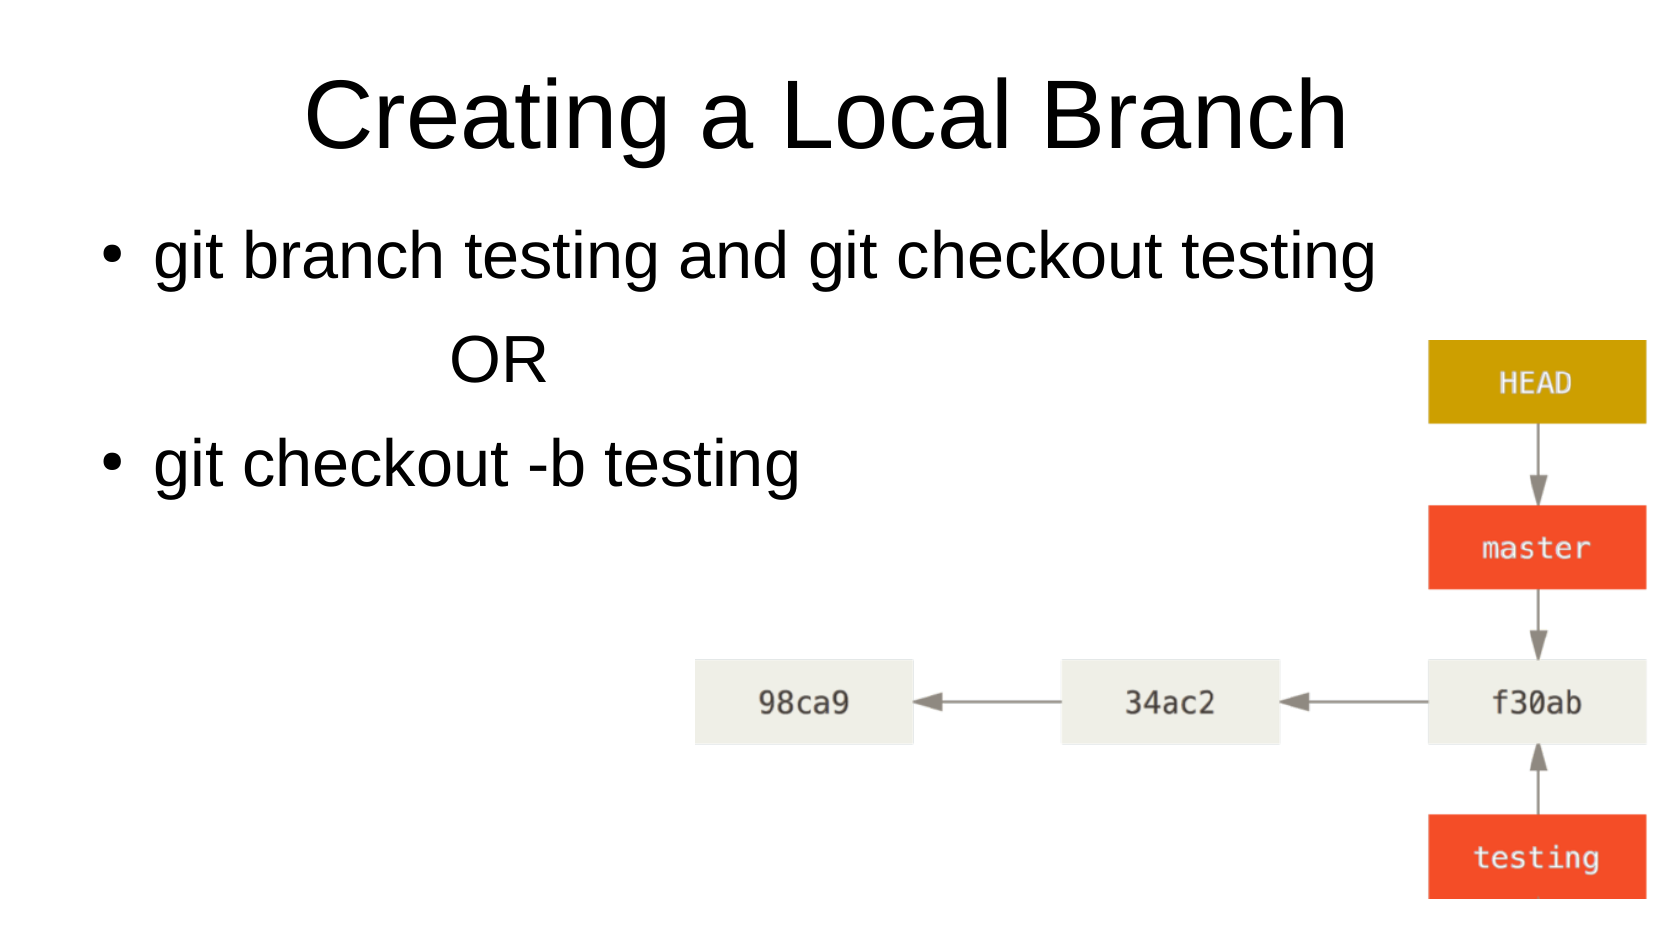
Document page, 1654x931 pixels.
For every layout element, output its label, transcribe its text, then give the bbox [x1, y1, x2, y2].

list git branch testing and git checkout testing OR git checkout -b testing [82, 217, 1571, 757]
picture [690, 329, 1651, 902]
title Creating a Local Branch [82, 37, 1571, 193]
